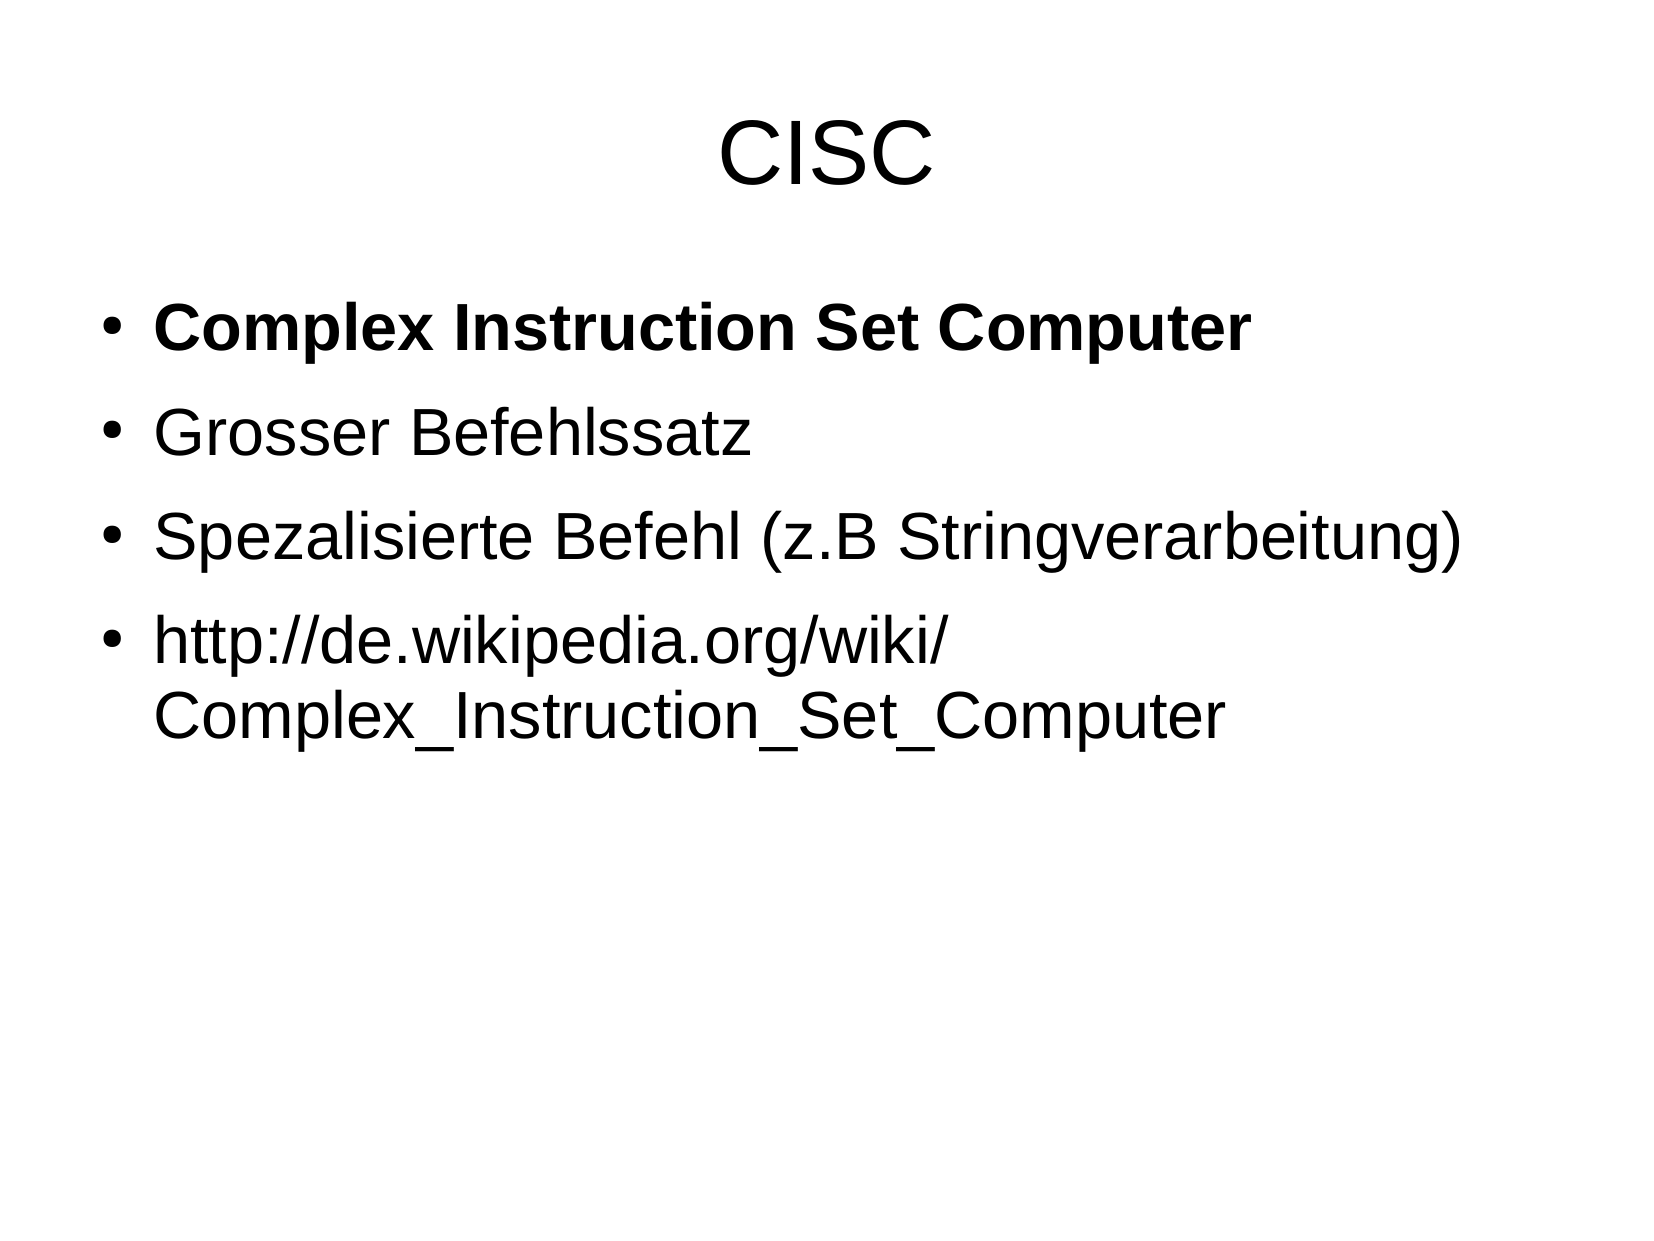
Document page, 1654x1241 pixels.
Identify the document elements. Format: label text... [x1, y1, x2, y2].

list Complex Instruction Set Computer Grosser Befehlssatz Spezalisierte Befehl (z.B Stringverarbeitung) http://de.wikipedia.org/wiki/Complex_Instruction_Set_Computer [82, 290, 1571, 1010]
title CISC [82, 49, 1571, 257]
